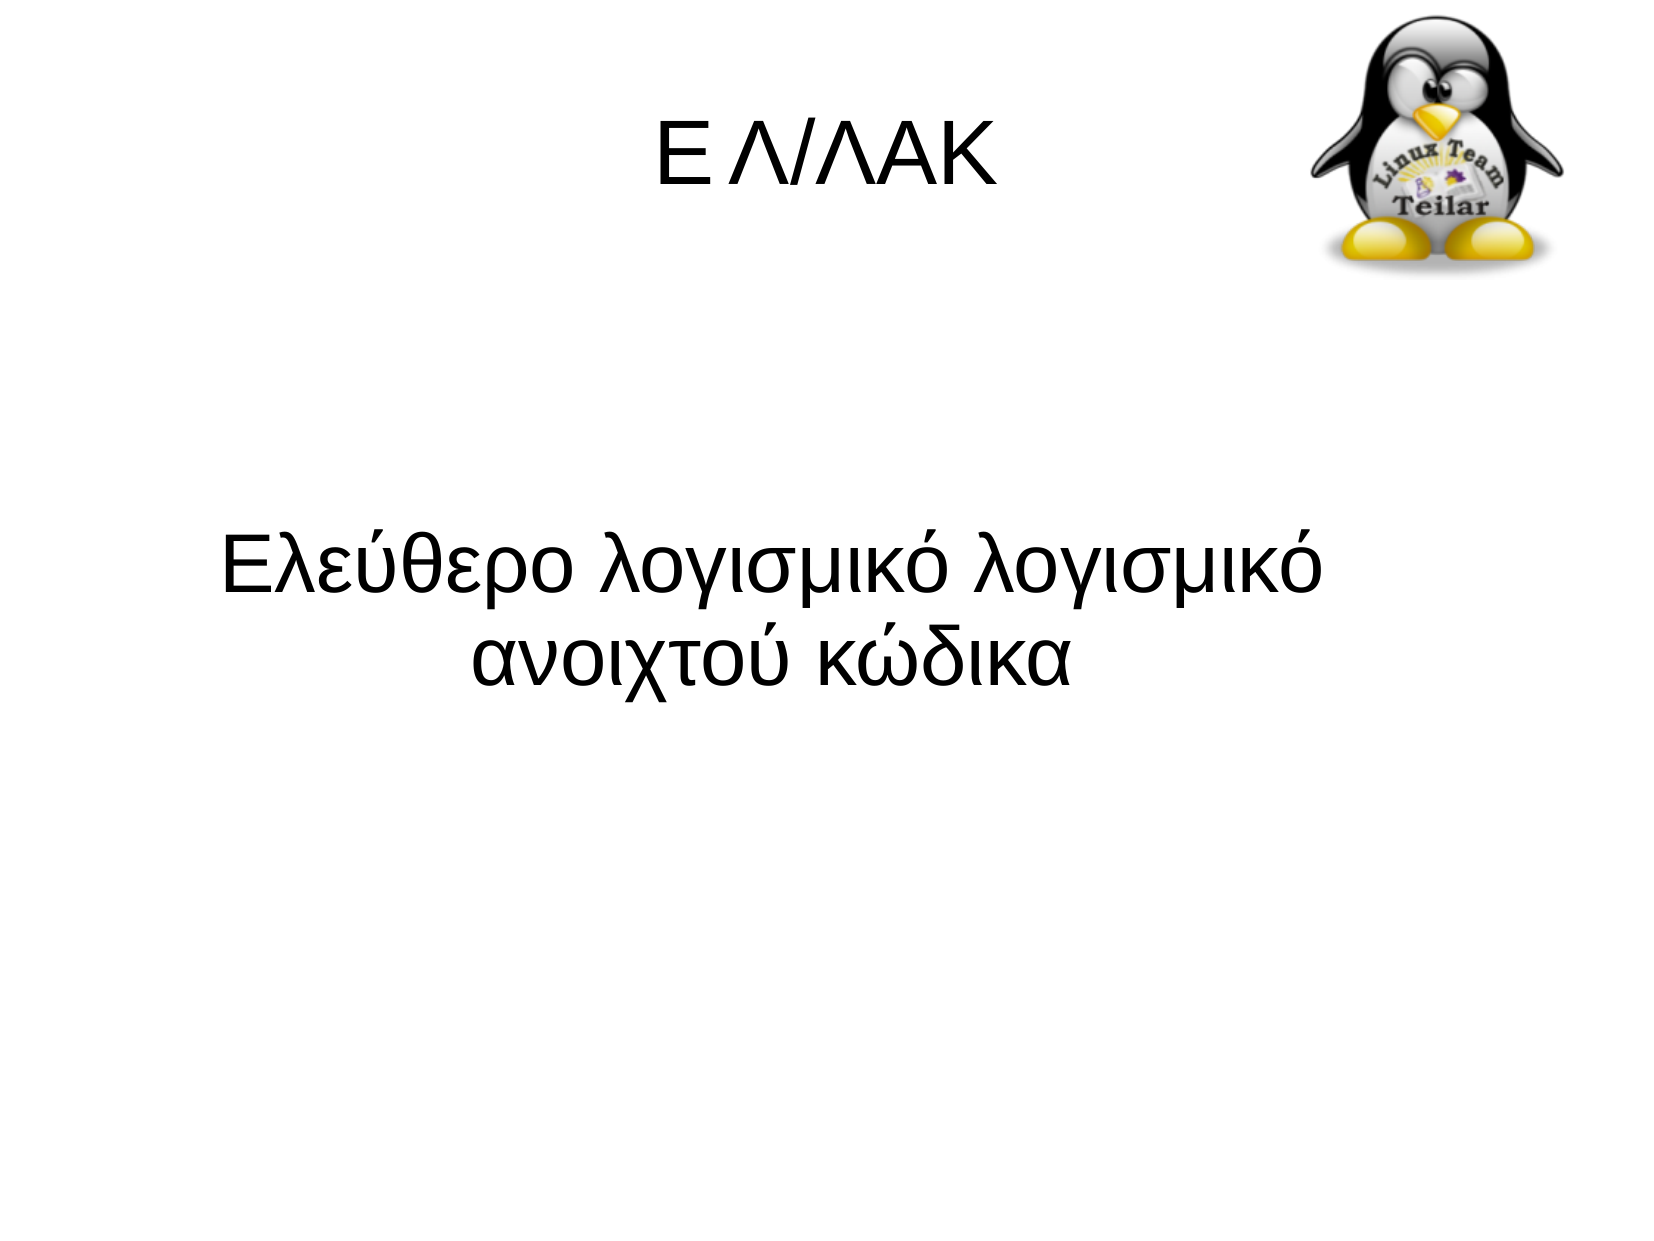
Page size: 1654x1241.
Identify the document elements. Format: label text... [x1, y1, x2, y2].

text_box Ελεύθερο λογισμικό λογισμικό ανοιχτού κώδικα [120, 510, 1426, 886]
picture [1305, 14, 1570, 280]
title Ε Λ/ΛΑΚ [82, 49, 1305, 257]
